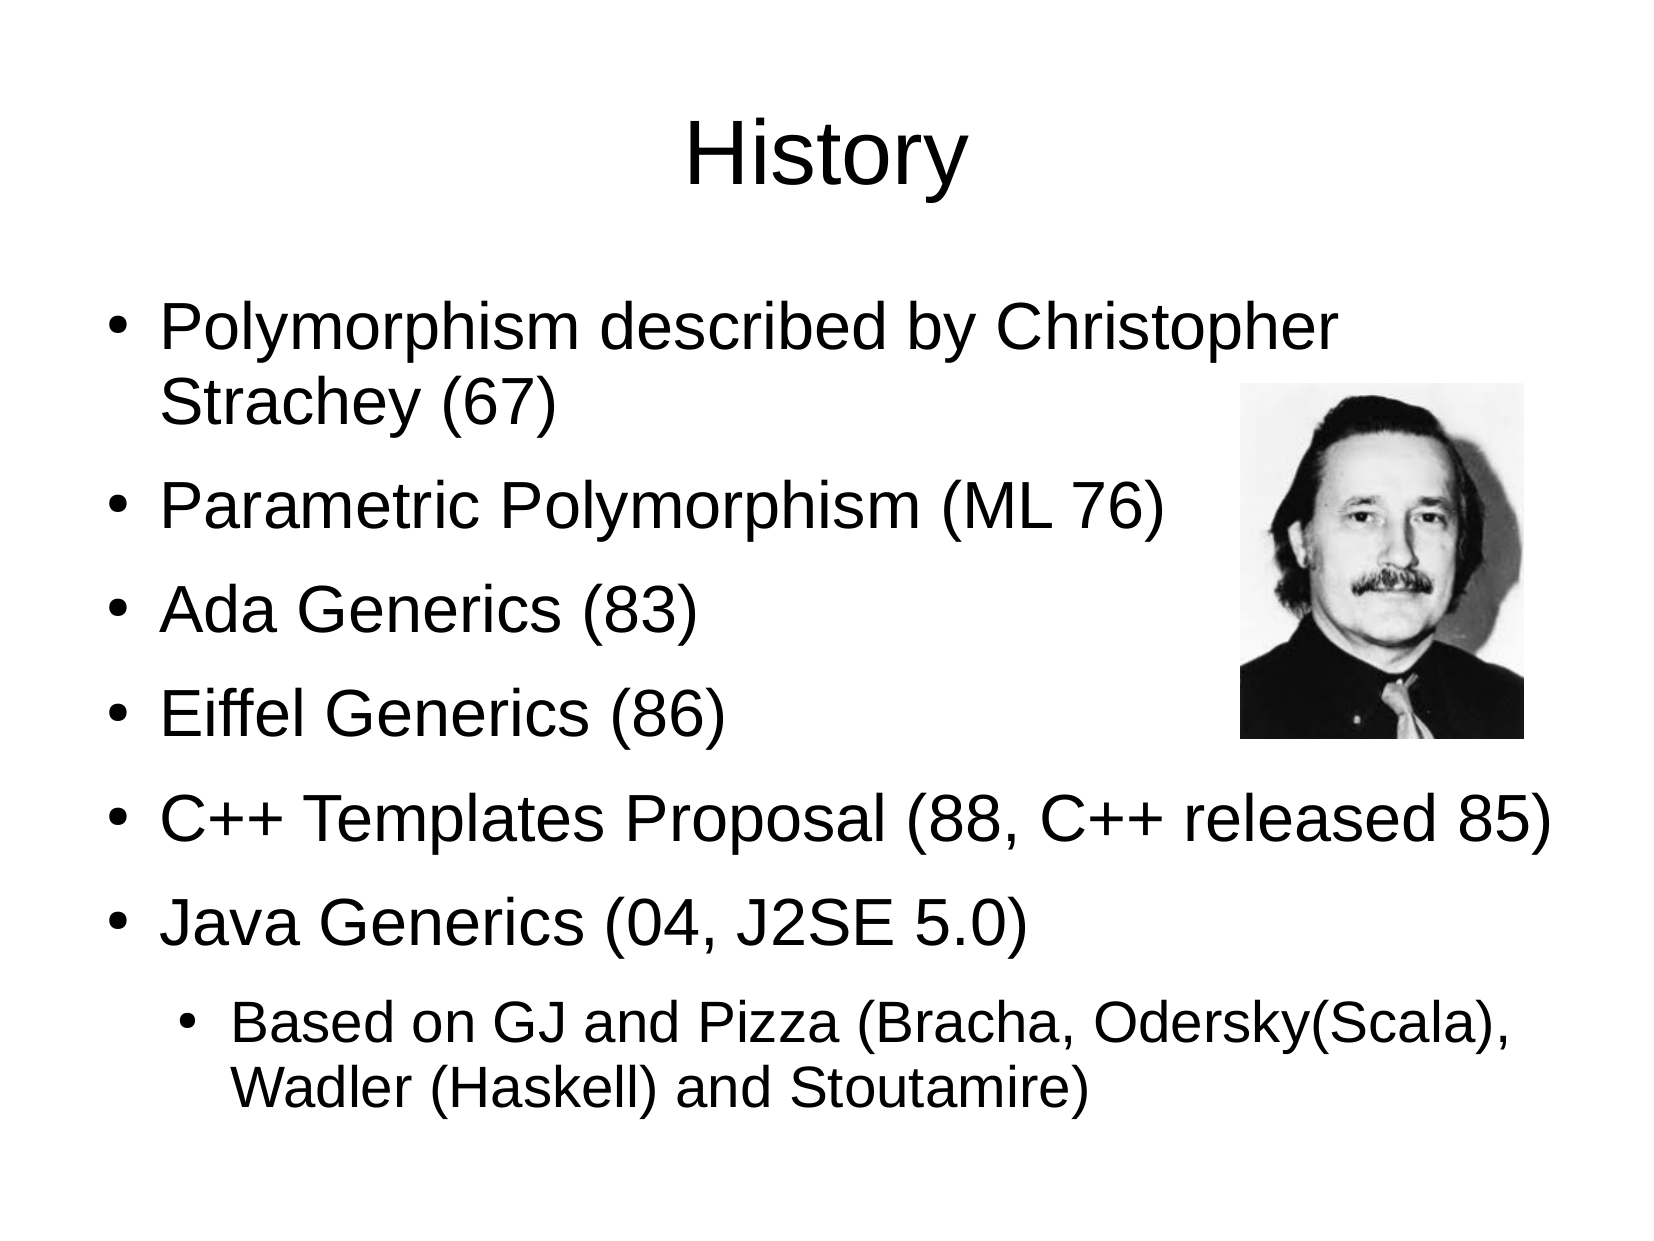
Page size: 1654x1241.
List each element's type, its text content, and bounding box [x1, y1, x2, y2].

title History [82, 56, 1571, 250]
picture [1240, 383, 1524, 739]
list Polymorphism described by Christopher Strachey (67) Parametric Polymorphism (ML 76) Ada Generics (83) Eiffel Generics (86) C++ Templates Proposal (88, C++ released 85) Java Generics (04, J2SE 5.0) Based on GJ and Pizza (Bracha, Odersky(Scala), Wadler (Haskell) and Stoutamire) [88, 288, 1577, 1218]
